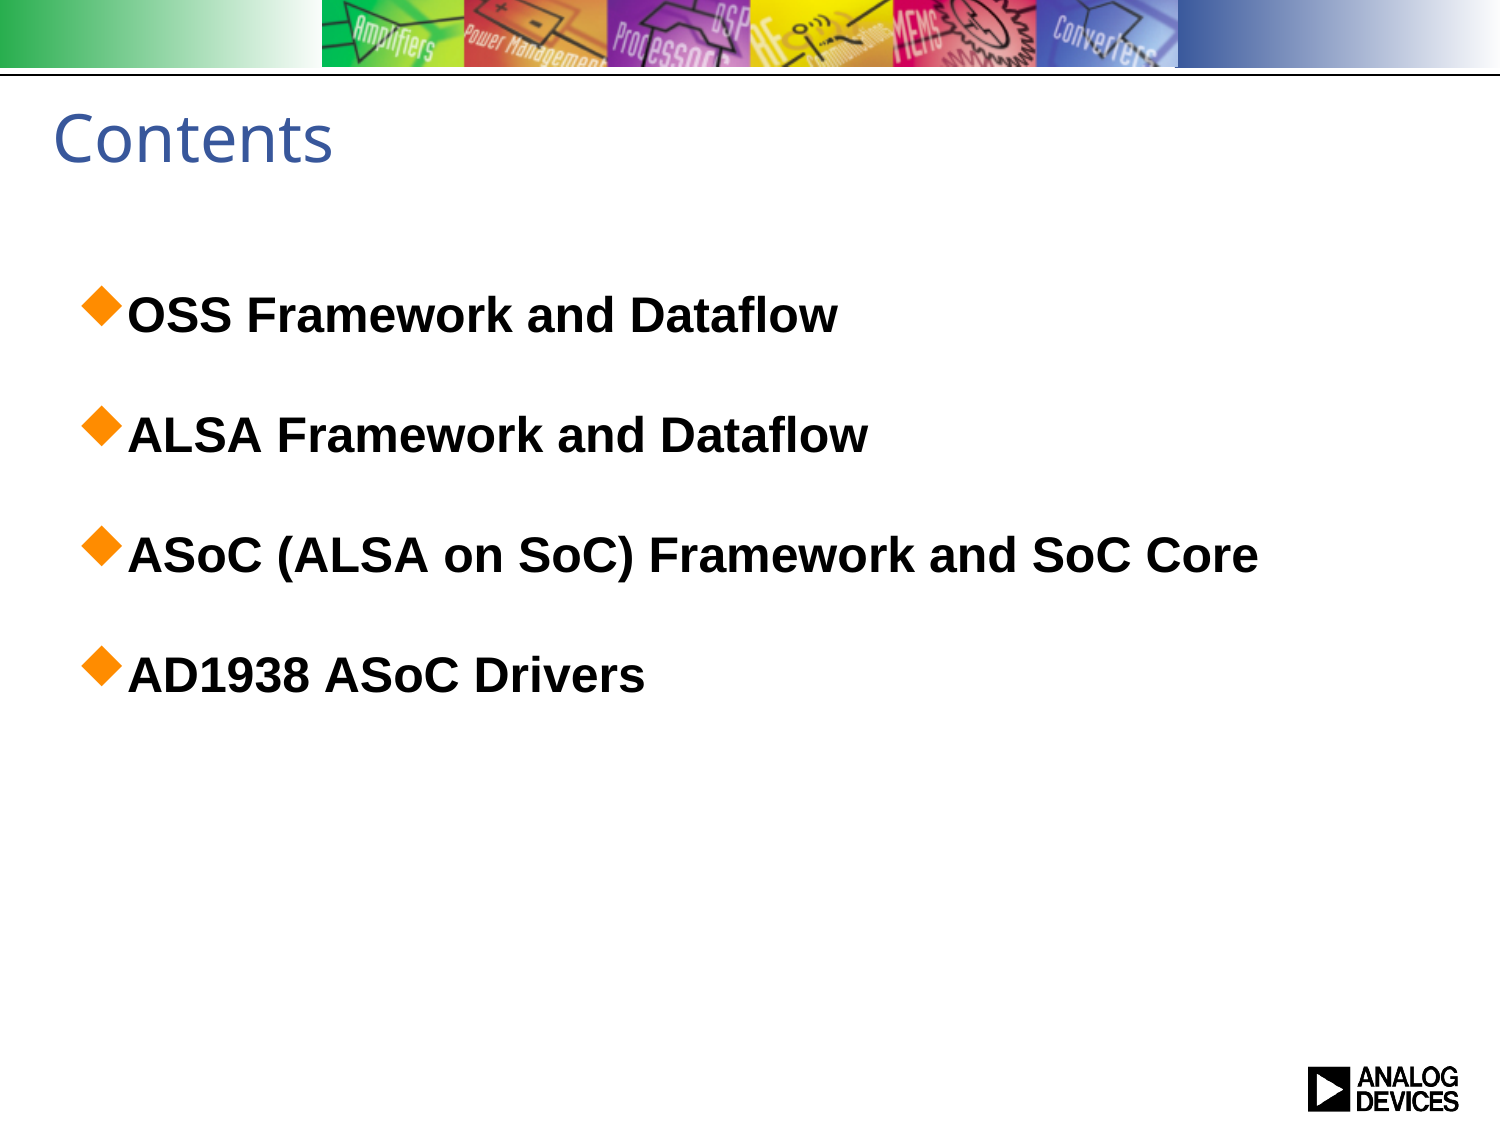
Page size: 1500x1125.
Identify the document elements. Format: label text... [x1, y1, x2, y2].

picture [1308, 1066, 1459, 1112]
title Contents [44, 89, 1455, 240]
picture [322, 0, 1178, 67]
text_box OSS Framework and Dataflow ALSA Framework and Dataflow ASoC (ALSA on SoC) Framework and SoC Core AD1938 ASoC Drivers [62, 274, 1400, 711]
